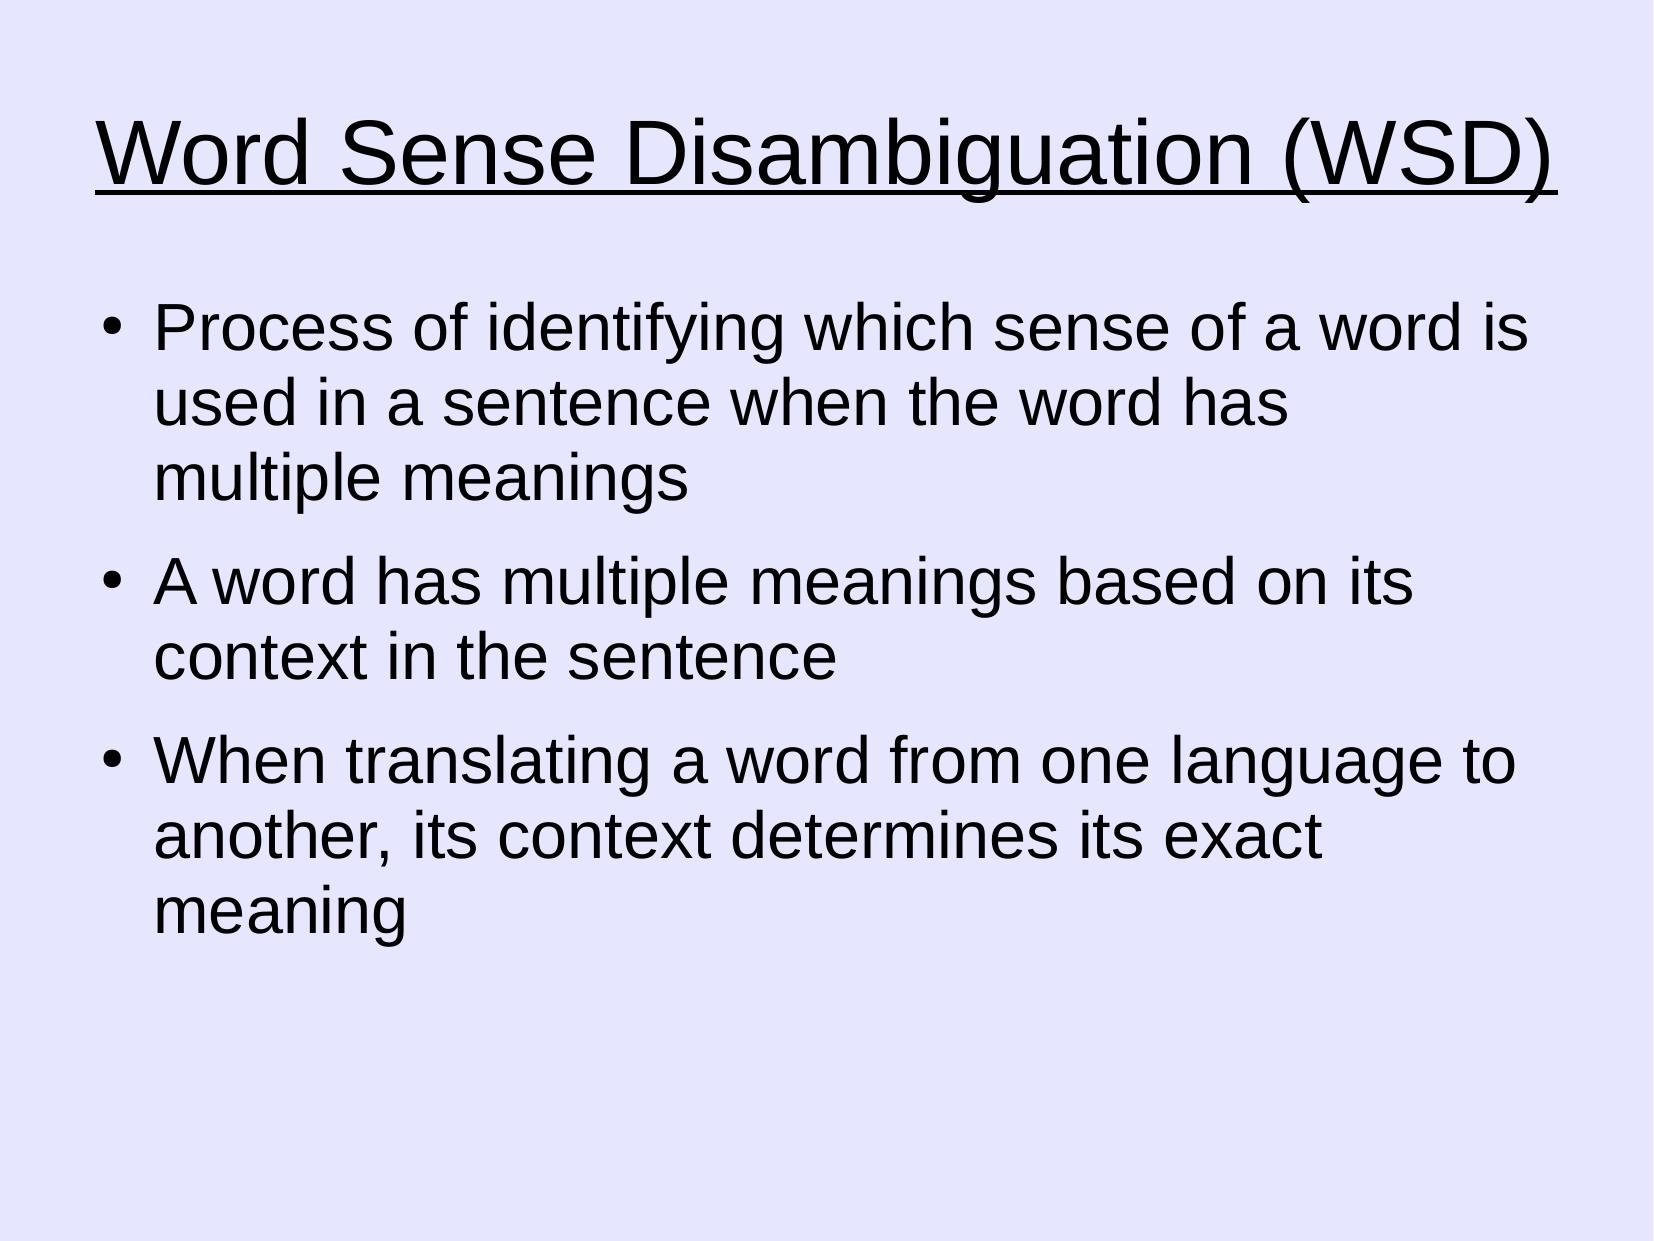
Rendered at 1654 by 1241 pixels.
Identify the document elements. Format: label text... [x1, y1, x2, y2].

list Process of identifying which sense of a word is used in a sentence when the word has multiple meanings A word has multiple meanings based on its context in the sentence When translating a word from one language to another, its context determines its exact meaning [82, 290, 1538, 1010]
title Word Sense Disambiguation (WSD) [82, 49, 1571, 257]
